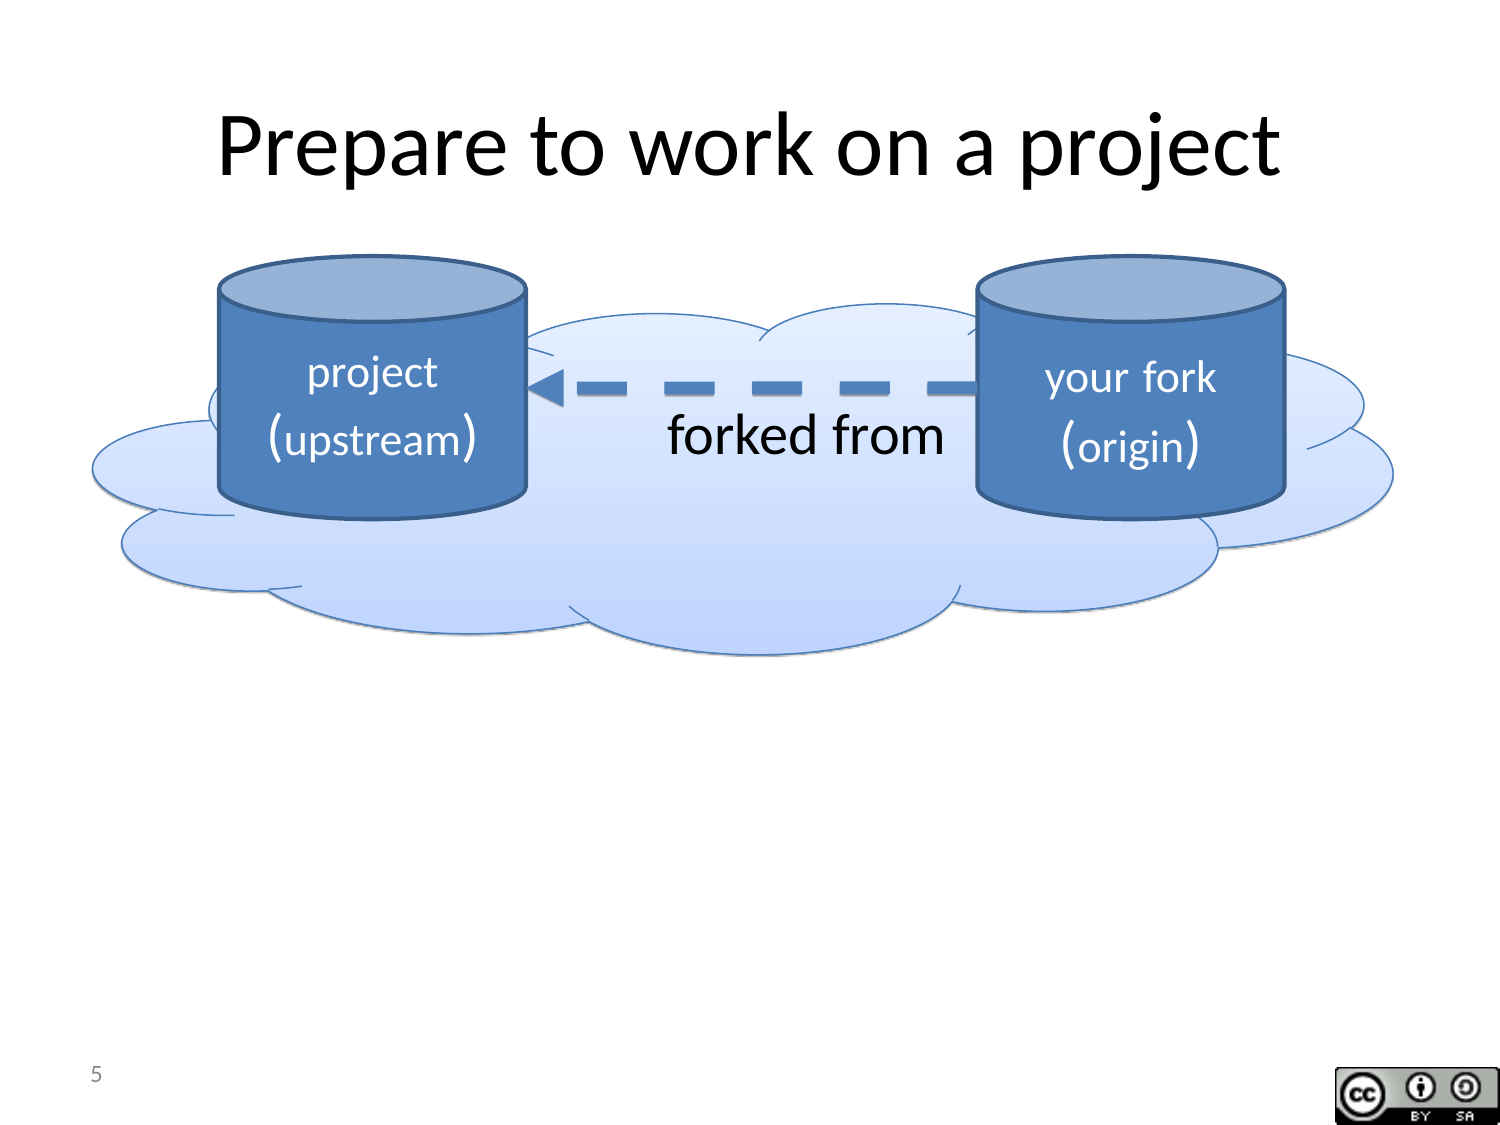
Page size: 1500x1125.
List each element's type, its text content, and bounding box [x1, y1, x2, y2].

title Prepare to work on a project [75, 45, 1425, 233]
text_box your fork (origin) [977, 291, 1285, 520]
text_box forked from [604, 388, 1010, 474]
slide_number <number> [75, 1042, 425, 1103]
picture [1335, 1067, 1500, 1125]
text_box [92, 303, 1394, 655]
text_box project (upstream) [218, 290, 526, 520]
